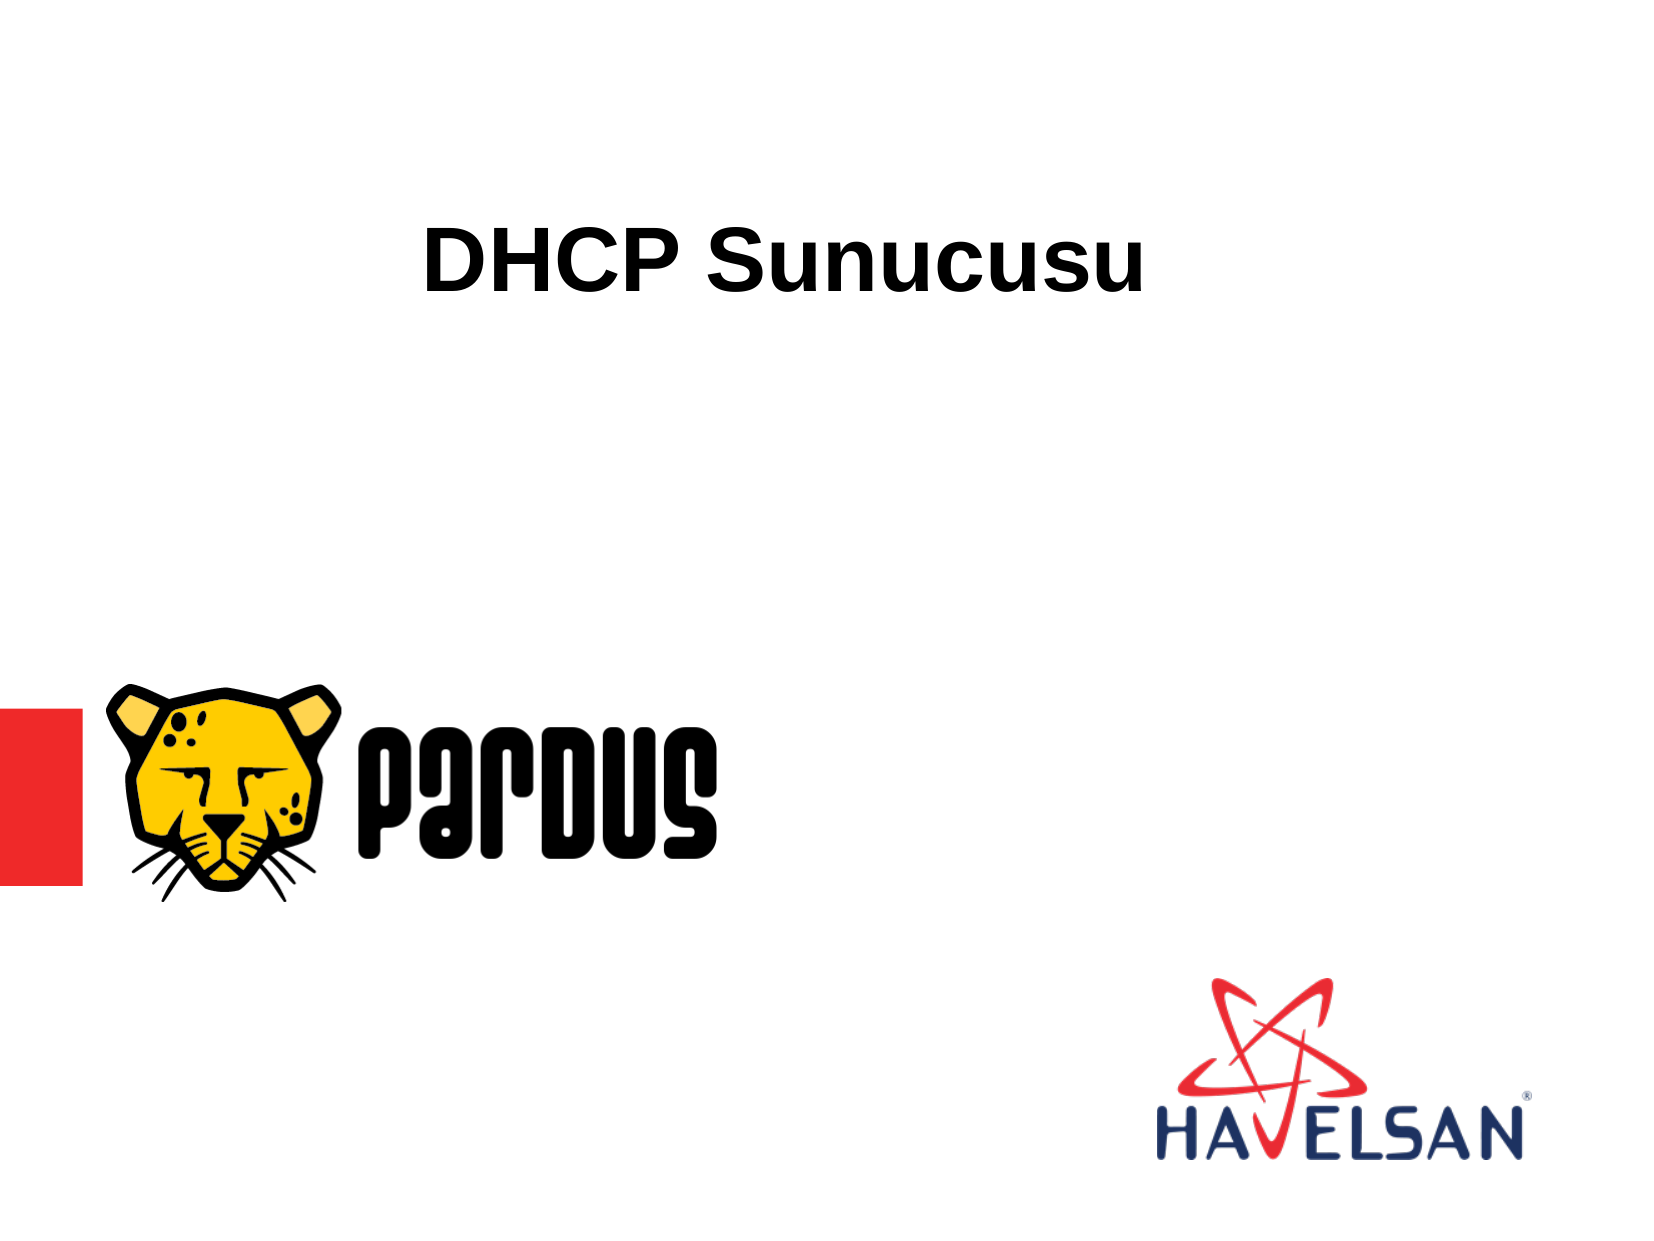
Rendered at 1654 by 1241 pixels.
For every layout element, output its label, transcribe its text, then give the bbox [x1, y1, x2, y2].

picture [106, 684, 717, 902]
text_box DHCP Sunucusu [94, 200, 1477, 402]
picture [1157, 978, 1532, 1160]
